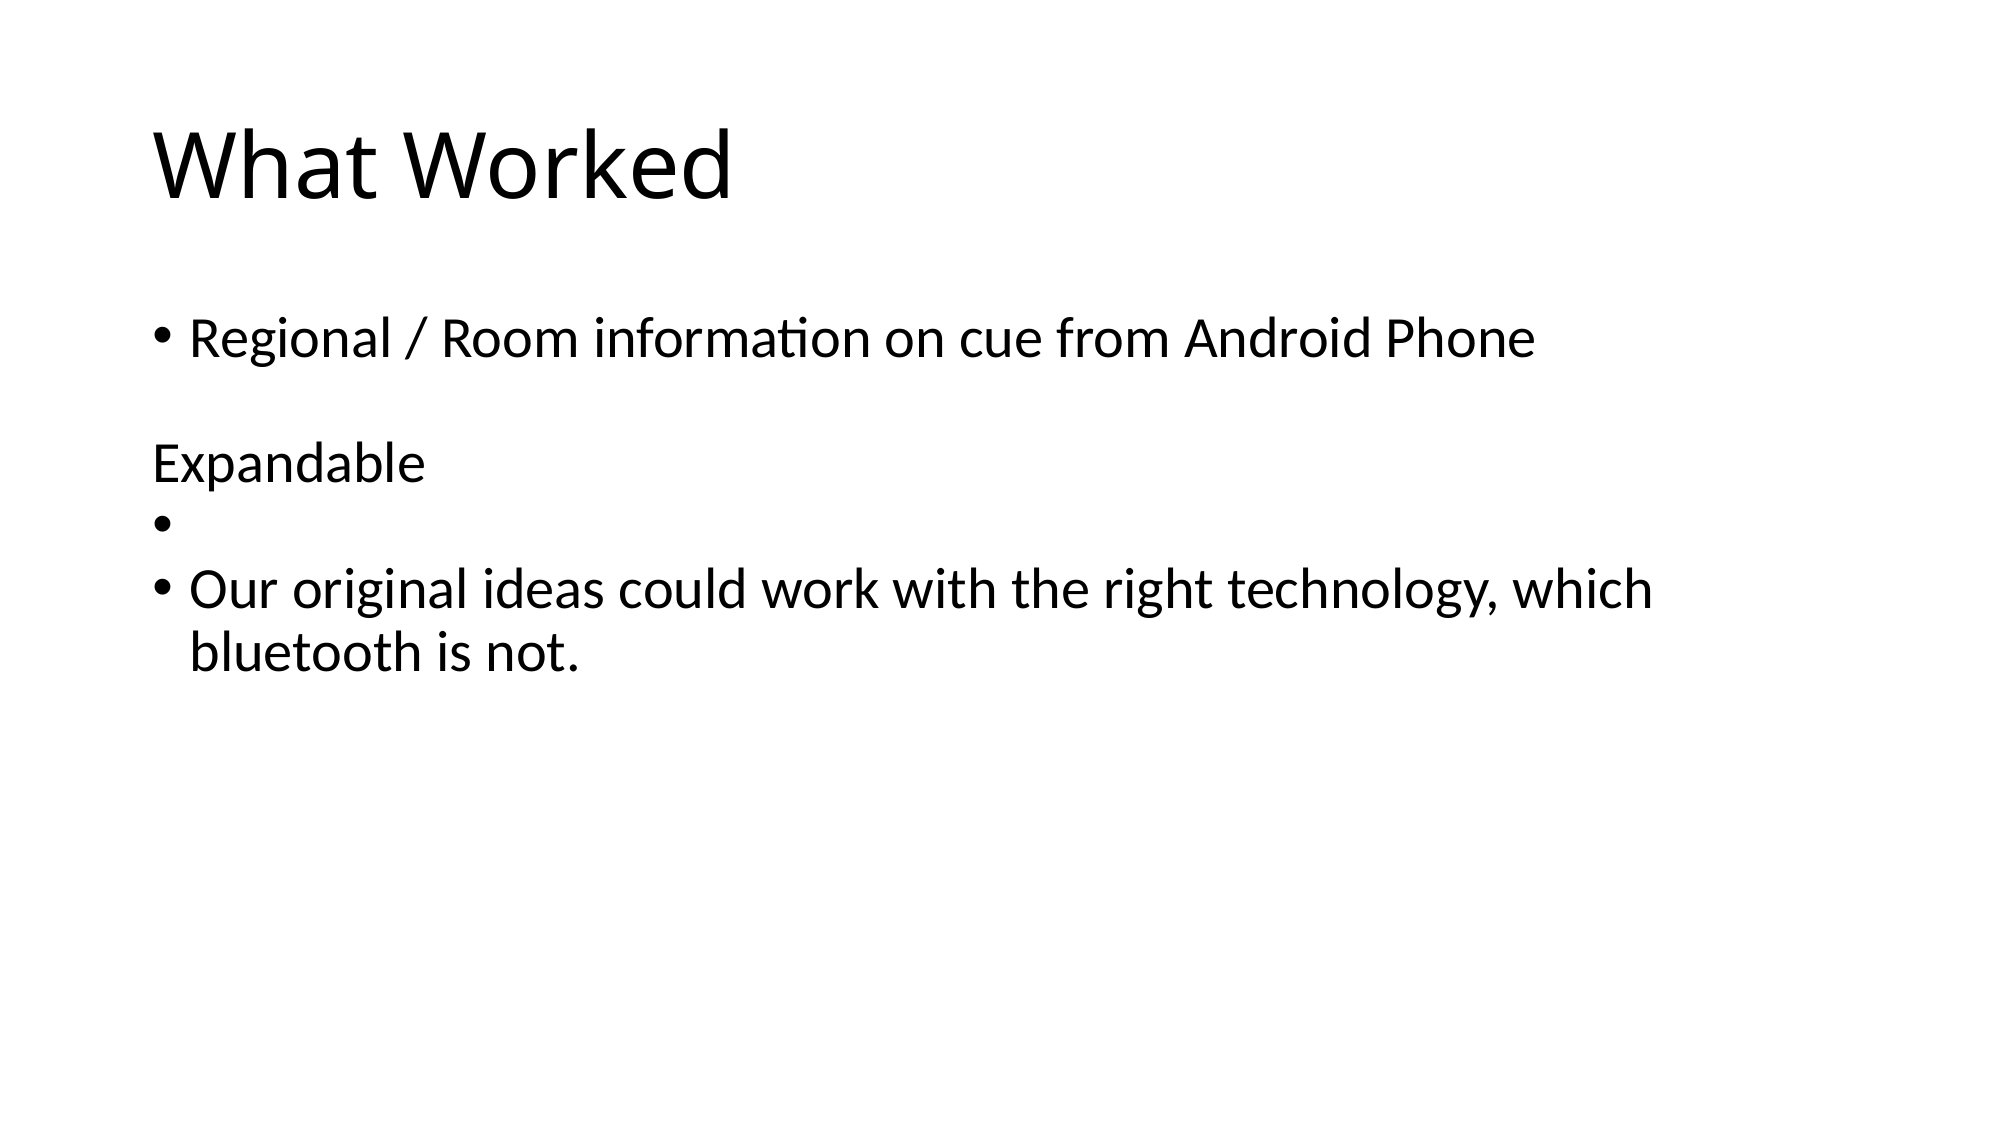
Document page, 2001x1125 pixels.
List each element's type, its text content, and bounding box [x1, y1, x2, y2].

text_box What Worked [137, 59, 1863, 278]
text_box Regional / Room information on cue from Android Phone Expandable Our original ideas could work with the right technology, which bluetooth is not. [137, 299, 1863, 1014]
